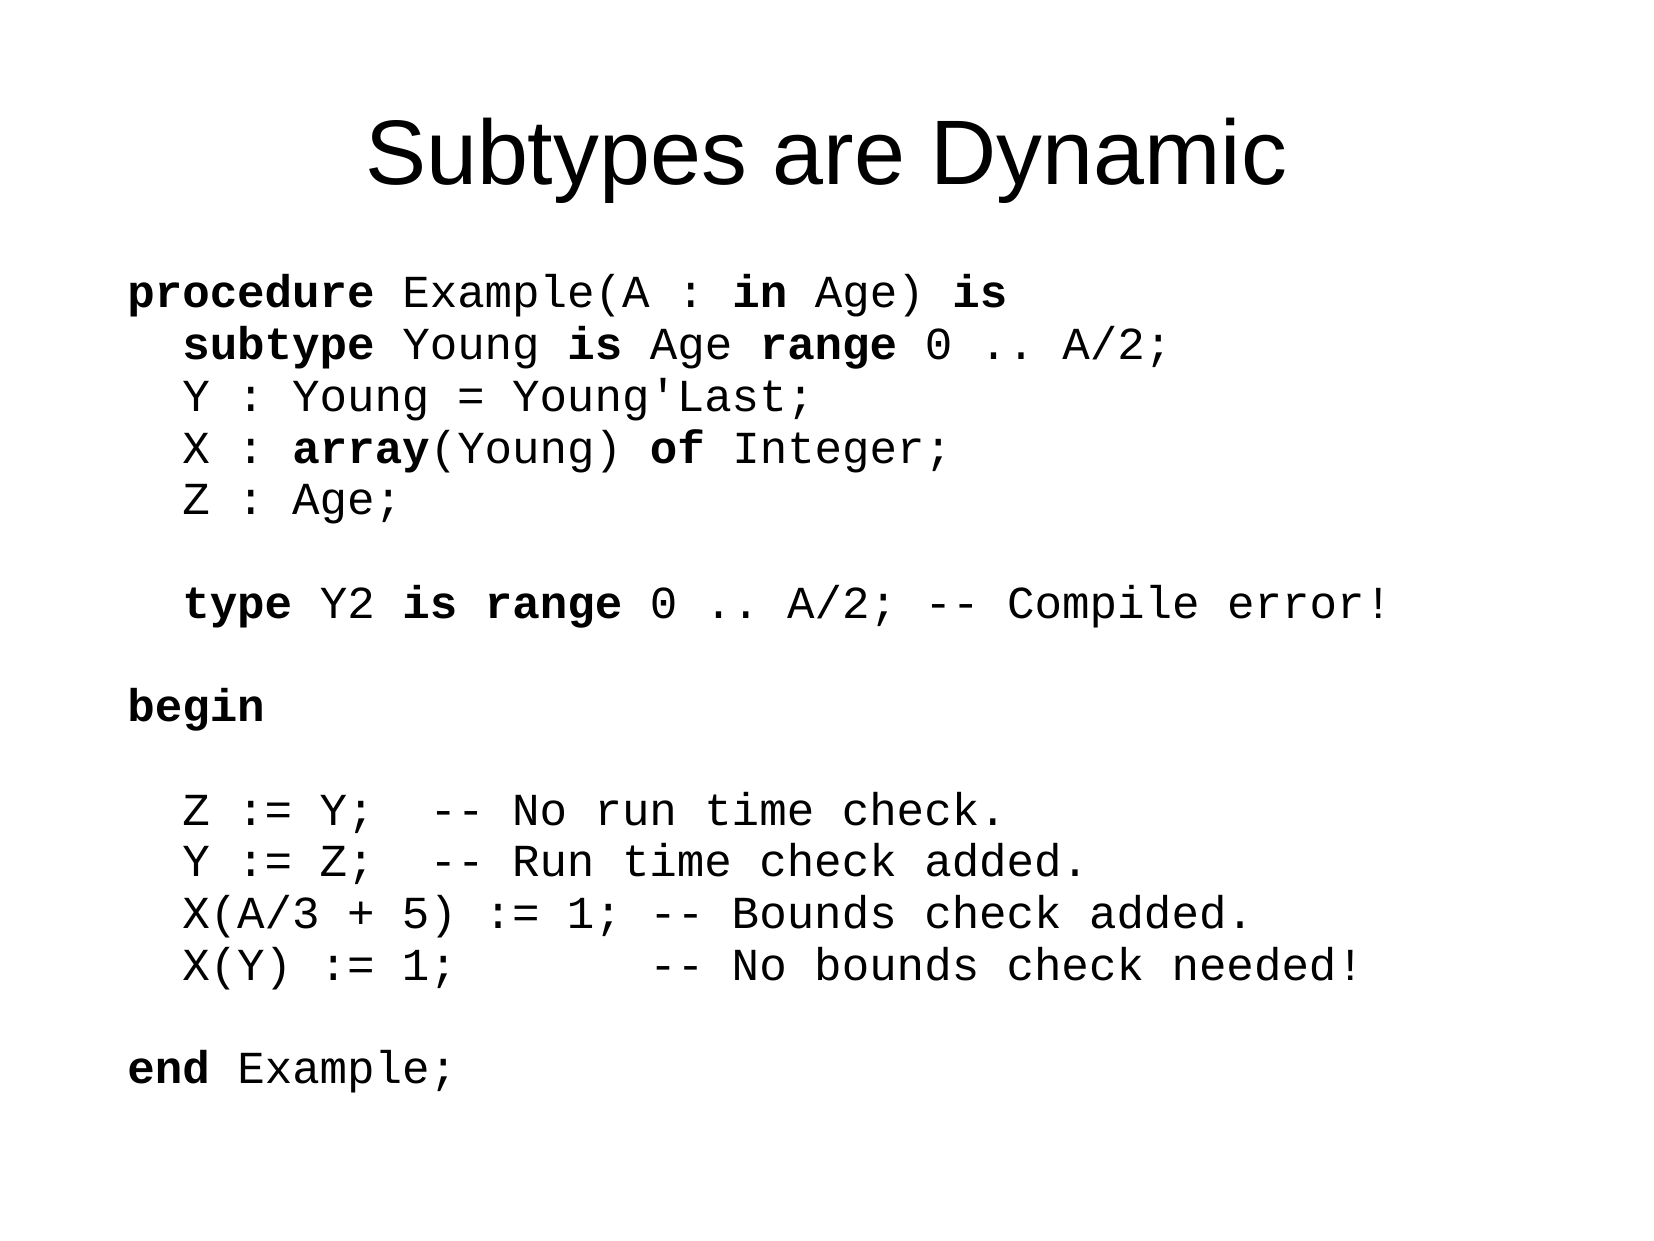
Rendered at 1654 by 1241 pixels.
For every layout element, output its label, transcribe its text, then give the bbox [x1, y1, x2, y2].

title Subtypes are Dynamic [82, 49, 1571, 257]
text_box procedure Example(A : in Age) is subtype Young is Age range 0 .. A/2; Y : Young = Young'Last; X : array(Young) of Integer; Z : Age; type Y2 is range 0 .. A/2; -- Compile error! begin Z := Y; -- No run time check. Y := Z; -- Run time check added. X(A/3 + 5) := 1; -- Bounds check added. X(Y) := 1; -- No bounds check needed! end Example; [112, 262, 1538, 1076]
